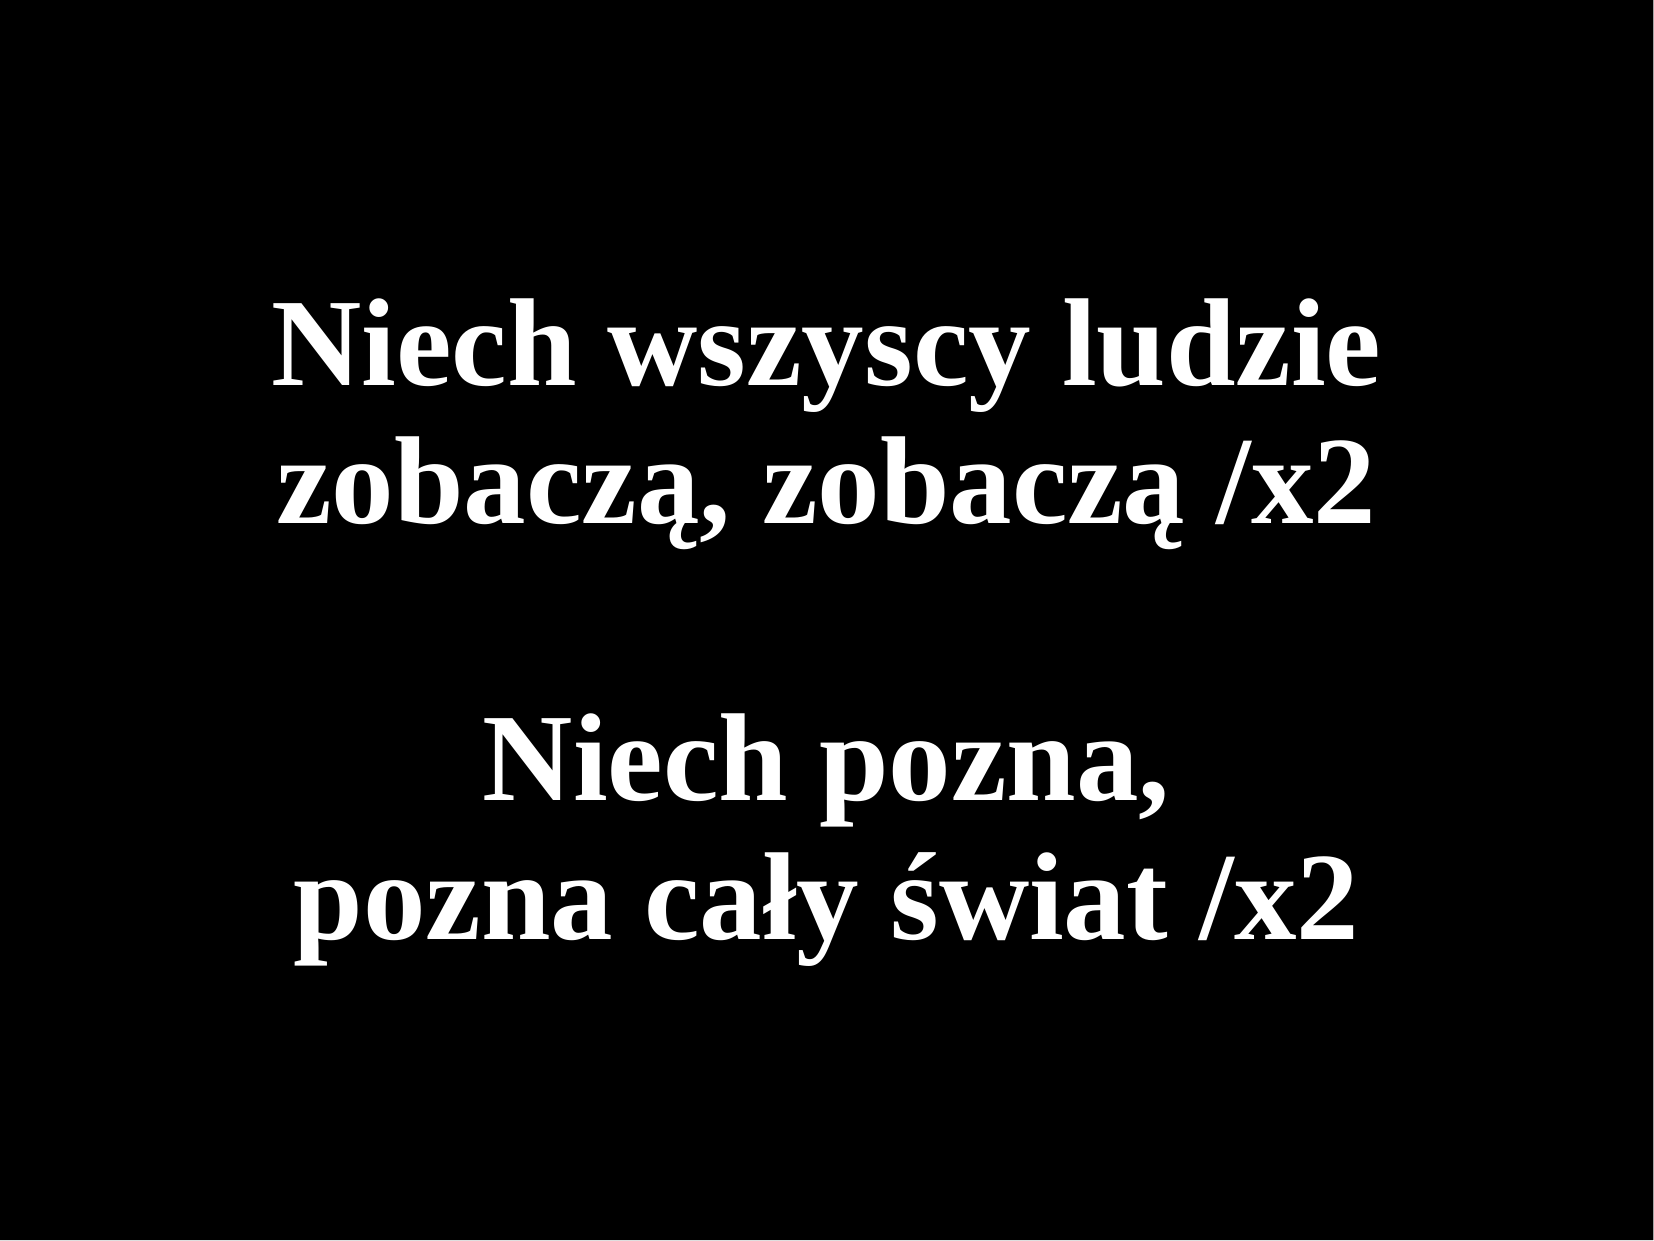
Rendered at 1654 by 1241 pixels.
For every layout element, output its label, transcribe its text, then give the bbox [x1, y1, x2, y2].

title Niech wszyscy ludzie zobaczą, zobaczą /x2 Niech pozna, pozna cały świat /x2 [0, 0, 1654, 1241]
